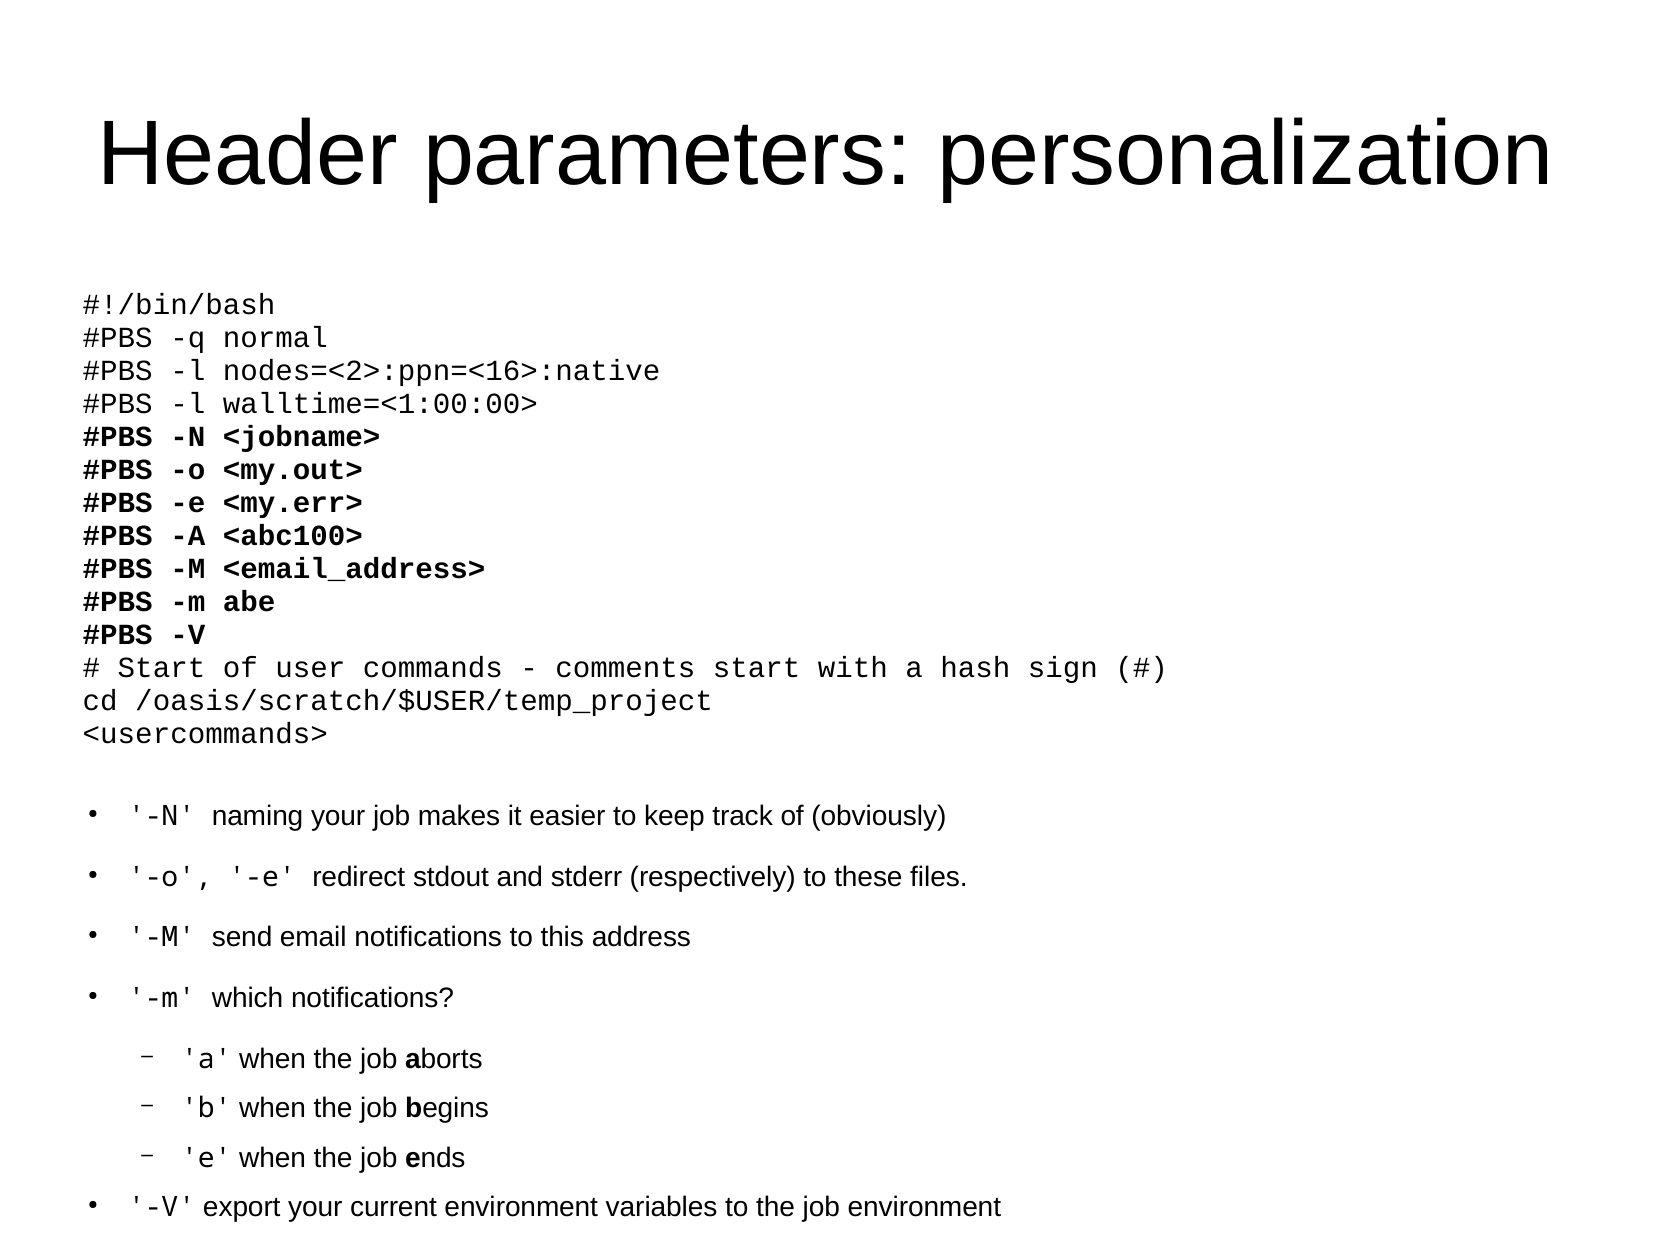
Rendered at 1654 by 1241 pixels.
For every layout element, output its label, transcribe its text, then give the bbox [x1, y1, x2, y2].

title Header parameters: personalization [82, 49, 1571, 257]
list #!/bin/bash #PBS -q normal #PBS -l nodes=<2>:ppn=<16>:native #PBS -l walltime=<1:00:00> #PBS -N <jobname> #PBS -o <my.out> #PBS -e <my.err> #PBS -A <abc100> #PBS -M <email_address> #PBS -m abe #PBS -V # Start of user commands - comments start with a hash sign (#) cd /oasis/scratch/$USER/temp_project <usercommands> [82, 290, 1538, 781]
list '-N' naming your job makes it easier to keep track of (obviously) '-o', '-e' redirect stdout and stderr (respectively) to these files. '-M' send email notifications to this address '-m' which notifications? 'a' when the job aborts 'b' when the job begins 'e' when the job ends '-V' export your current environment variables to the job environment [74, 795, 1530, 1231]
